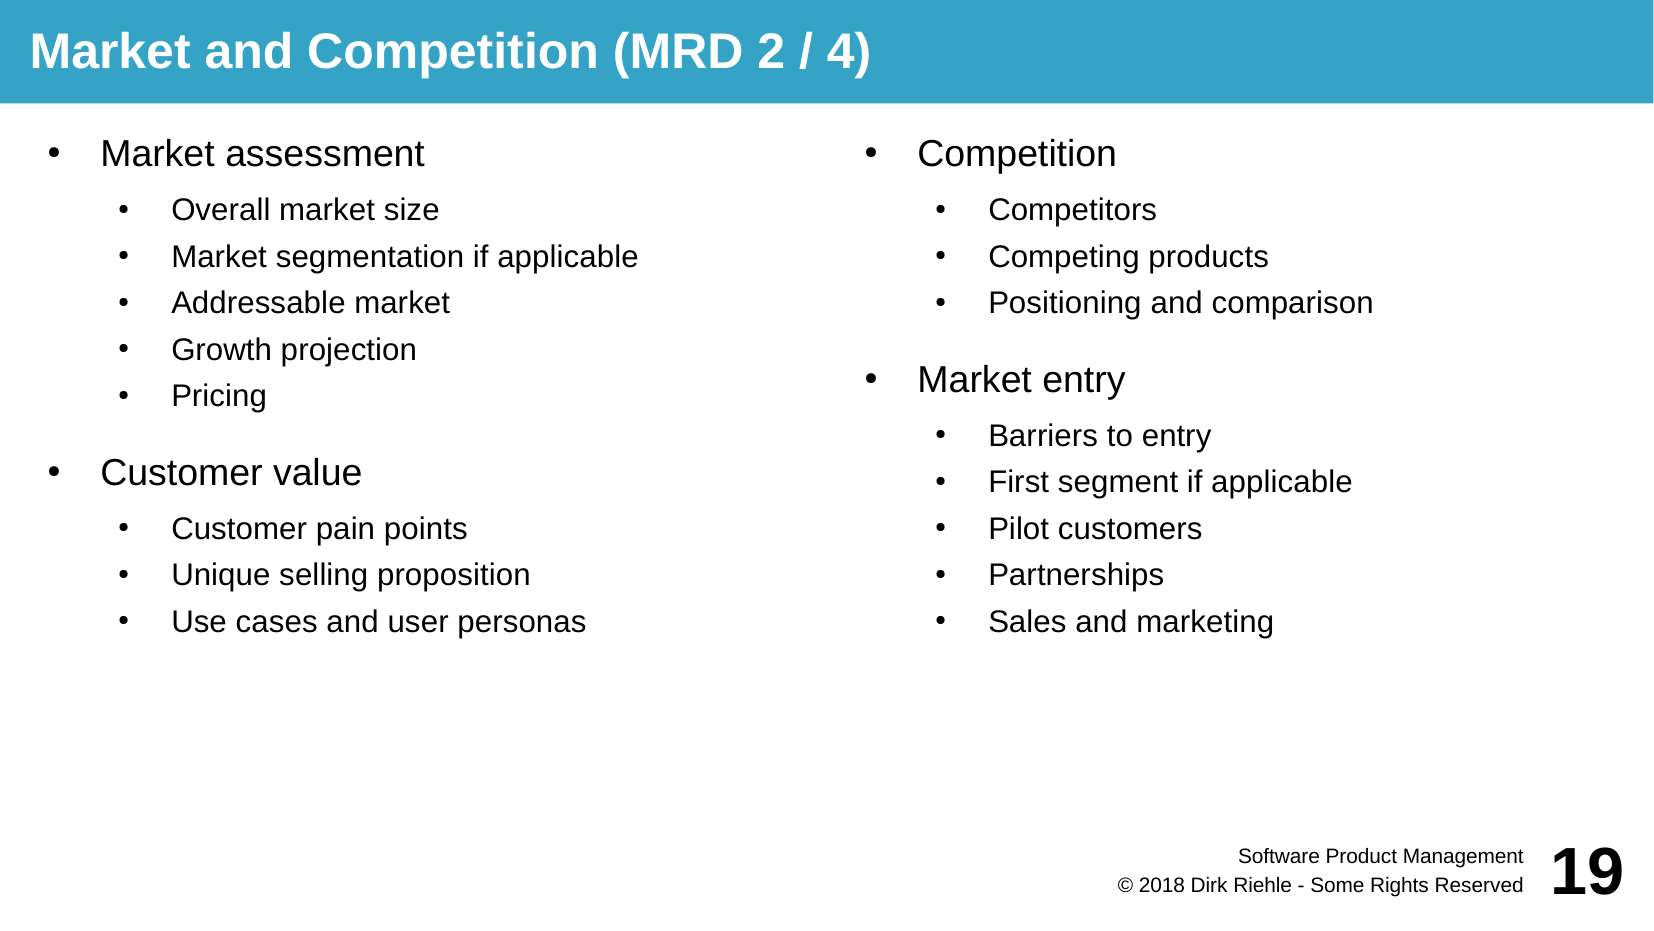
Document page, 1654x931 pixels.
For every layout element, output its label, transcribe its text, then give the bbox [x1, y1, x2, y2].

list Competition Competitors Competing products Positioning and comparison Market entry Barriers to entry First segment if applicable Pilot customers Partnerships Sales and marketing [846, 132, 1625, 813]
title Market and Competition (MRD 2 / 4) [0, 0, 1654, 104]
list Market assessment Overall market size Market segmentation if applicable Addressable market Growth projection Pricing Customer value Customer pain points Unique selling proposition Use cases and user personas [29, 132, 808, 813]
